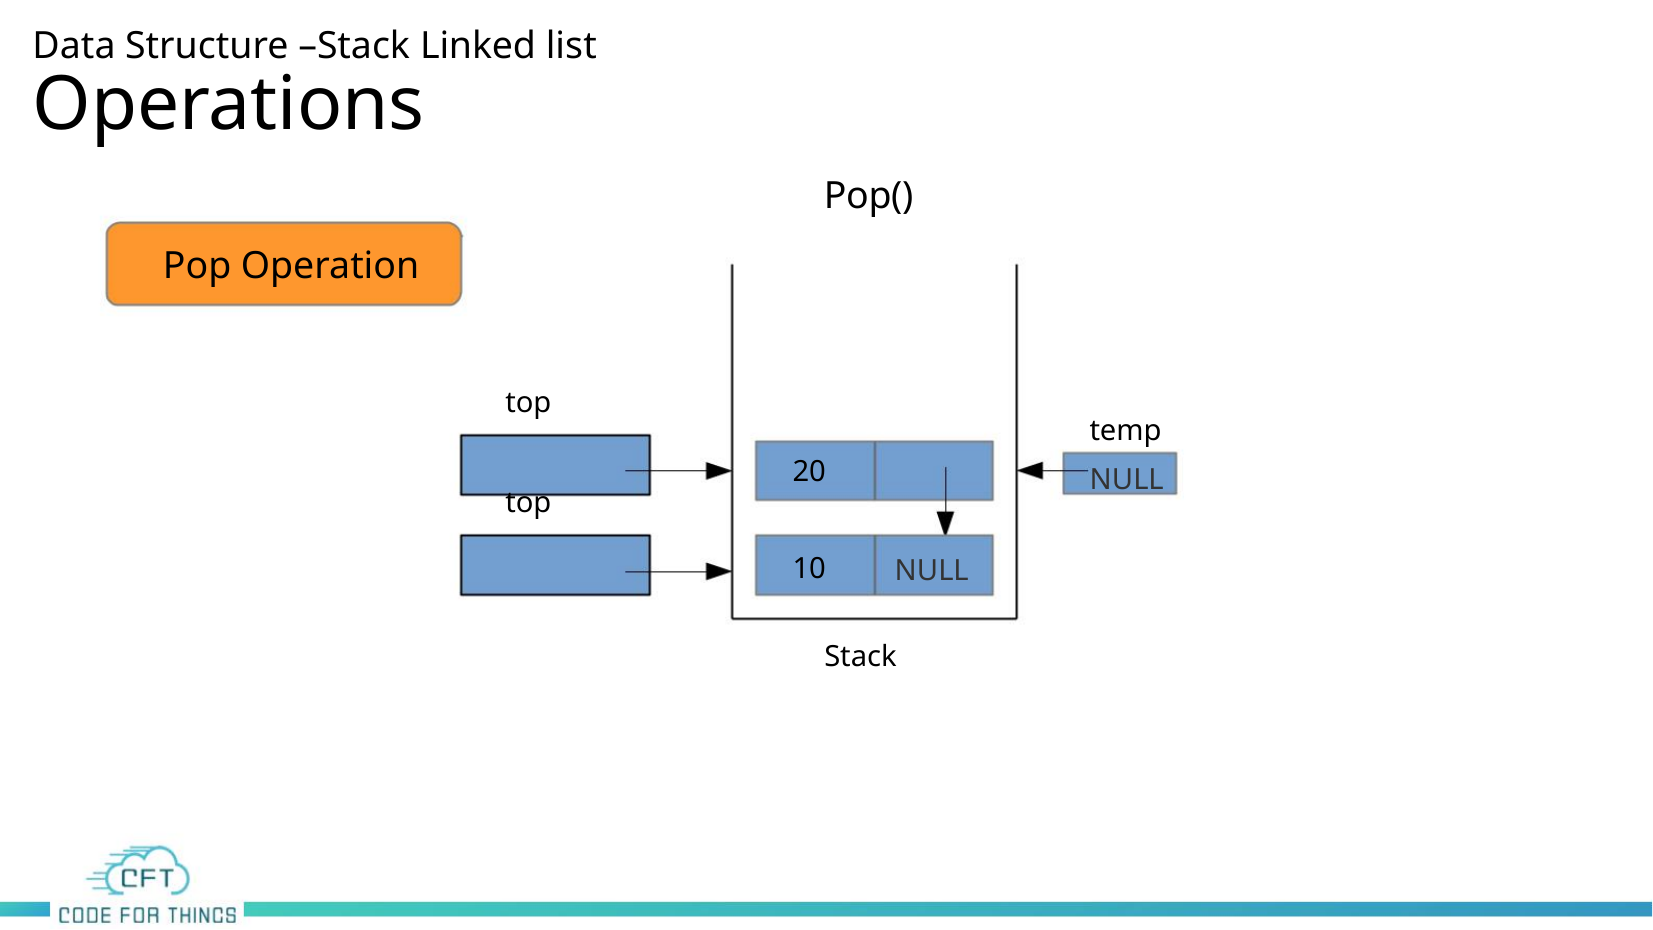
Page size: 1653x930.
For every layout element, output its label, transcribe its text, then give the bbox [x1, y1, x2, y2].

text_box top top [505, 384, 579, 519]
text_box 10 [792, 549, 855, 584]
text_box Stack [824, 638, 931, 673]
text_box NULL [894, 552, 996, 587]
text_box Pop() [874, 190, 886, 206]
text_box [0, 0, 1653, 930]
text_box Pop() [823, 171, 948, 216]
text_box Data Structure –Stack Linked list Operations [32, 22, 669, 145]
text_box Pop Operation [162, 243, 430, 286]
text_box temp NULL [1089, 411, 1192, 496]
text_box 20 [792, 453, 855, 488]
